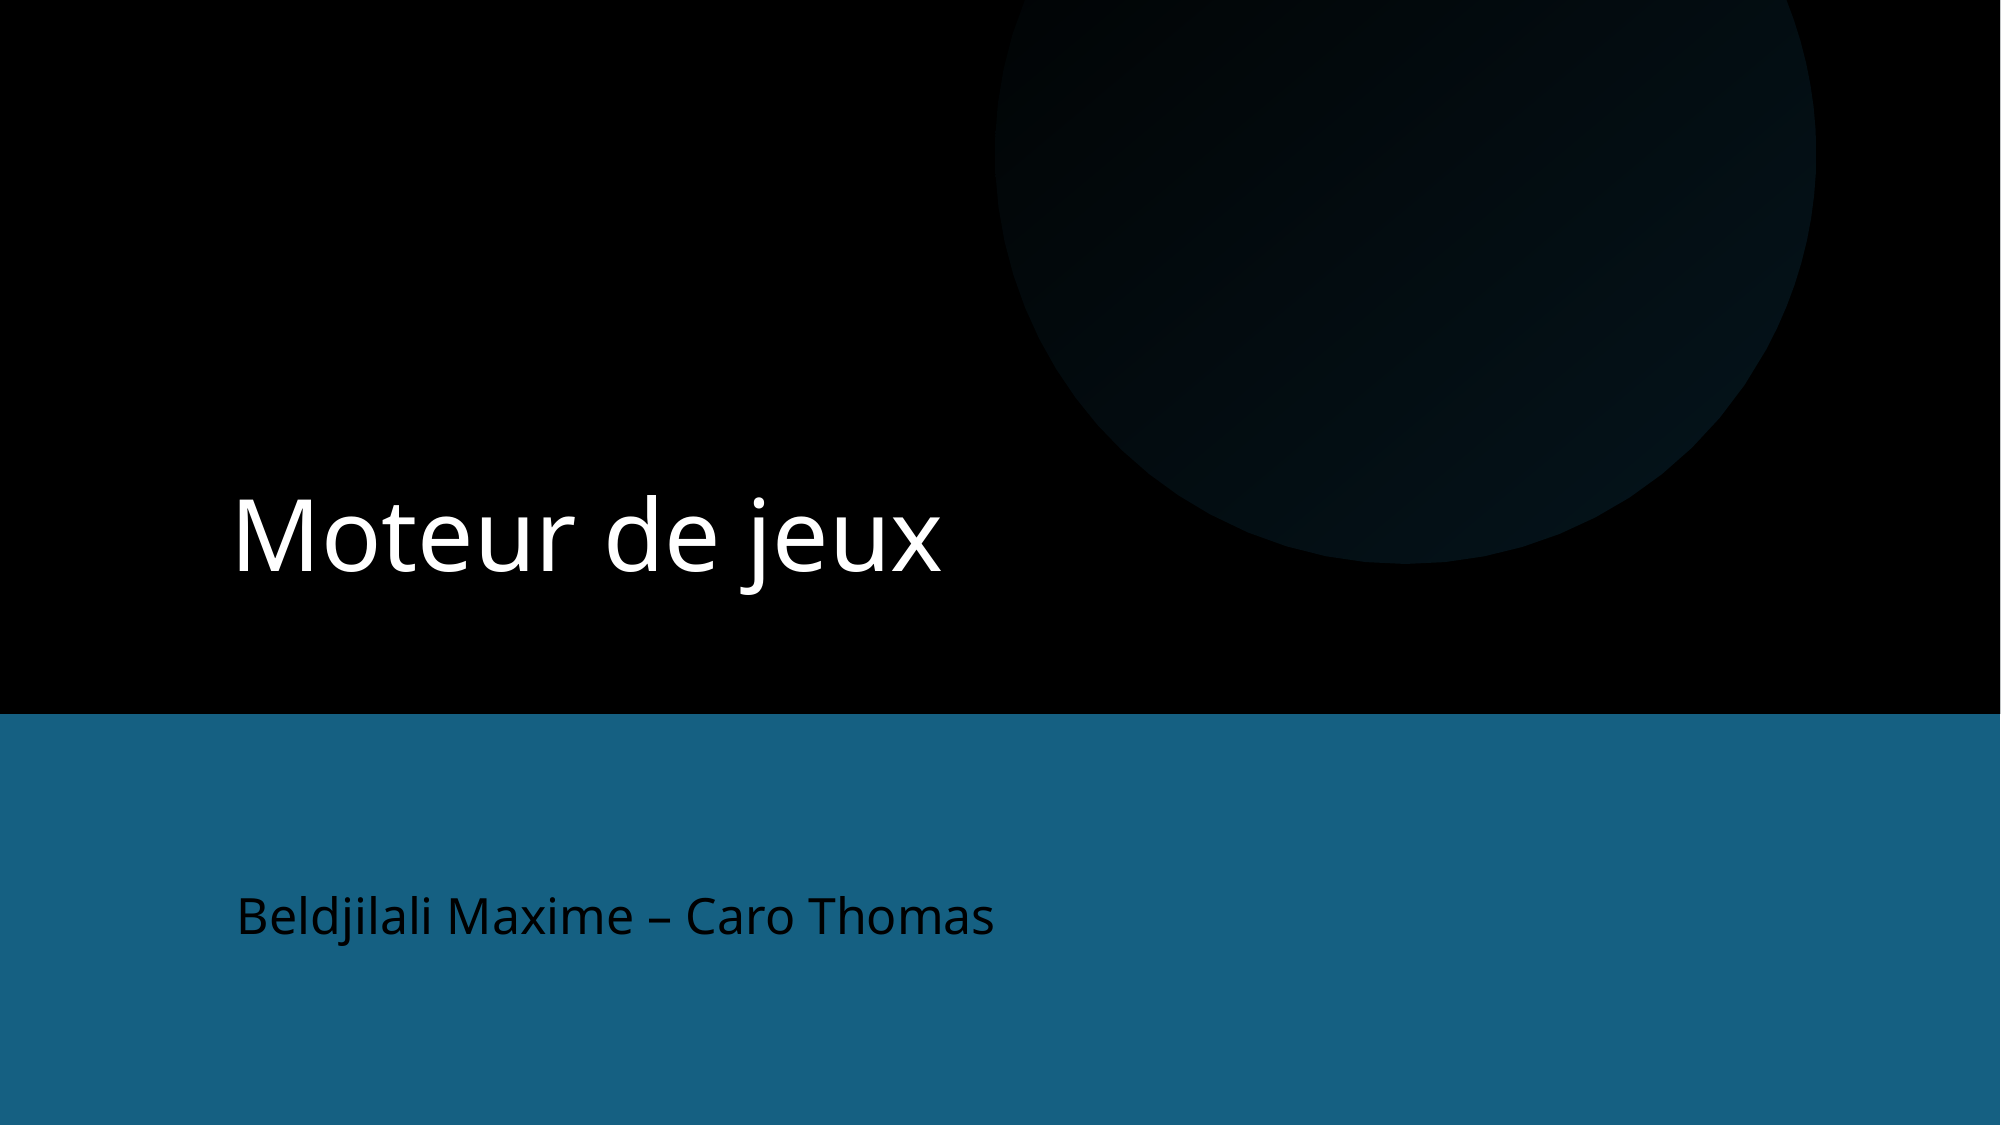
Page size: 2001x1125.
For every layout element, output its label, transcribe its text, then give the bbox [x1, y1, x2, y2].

subtitle Beldjilali Maxime – Caro Thomas [221, 799, 1863, 1039]
title Moteur de jeux [215, 120, 1865, 602]
text_box [0, 0, 2000, 1125]
